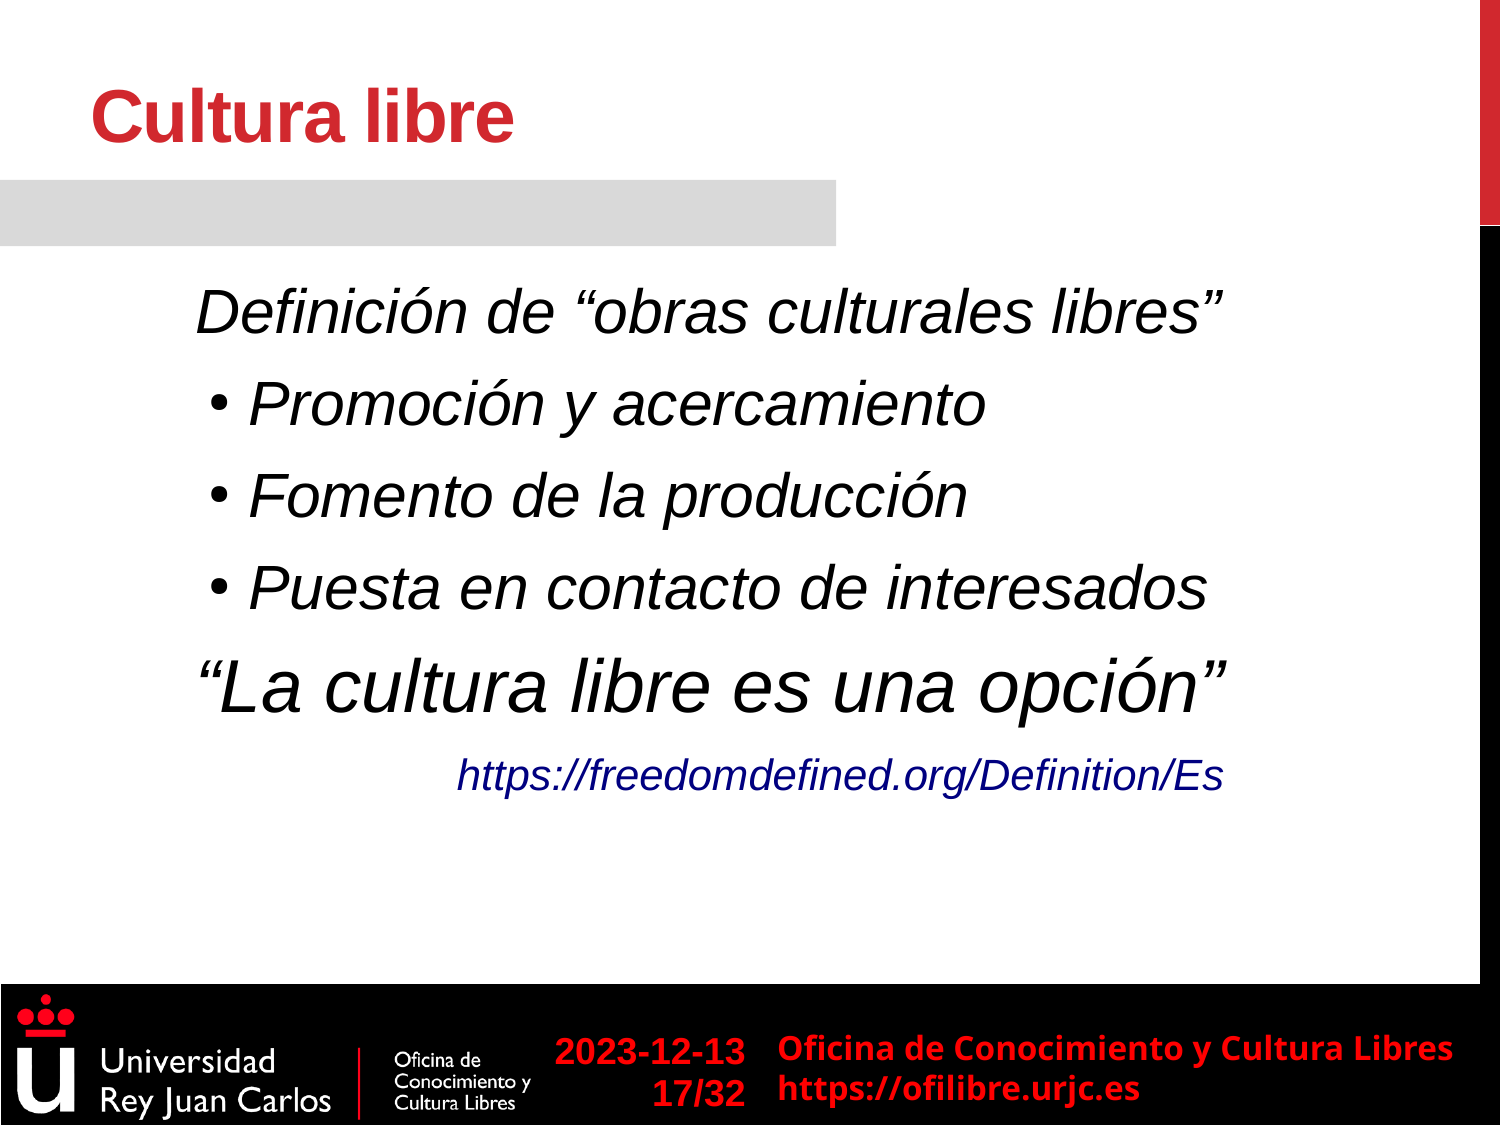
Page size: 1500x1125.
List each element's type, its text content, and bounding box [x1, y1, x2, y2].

text_box Cultura libre [0, 24, 1326, 172]
picture [17, 994, 531, 1120]
title [75, 15, 1425, 172]
list Definición de “obras culturales libres” Promoción y acercamiento Fomento de la producción Puesta en contacto de interesados “La cultura libre es una opción” https://freedomdefined.org/Definition/Es [180, 270, 1276, 961]
